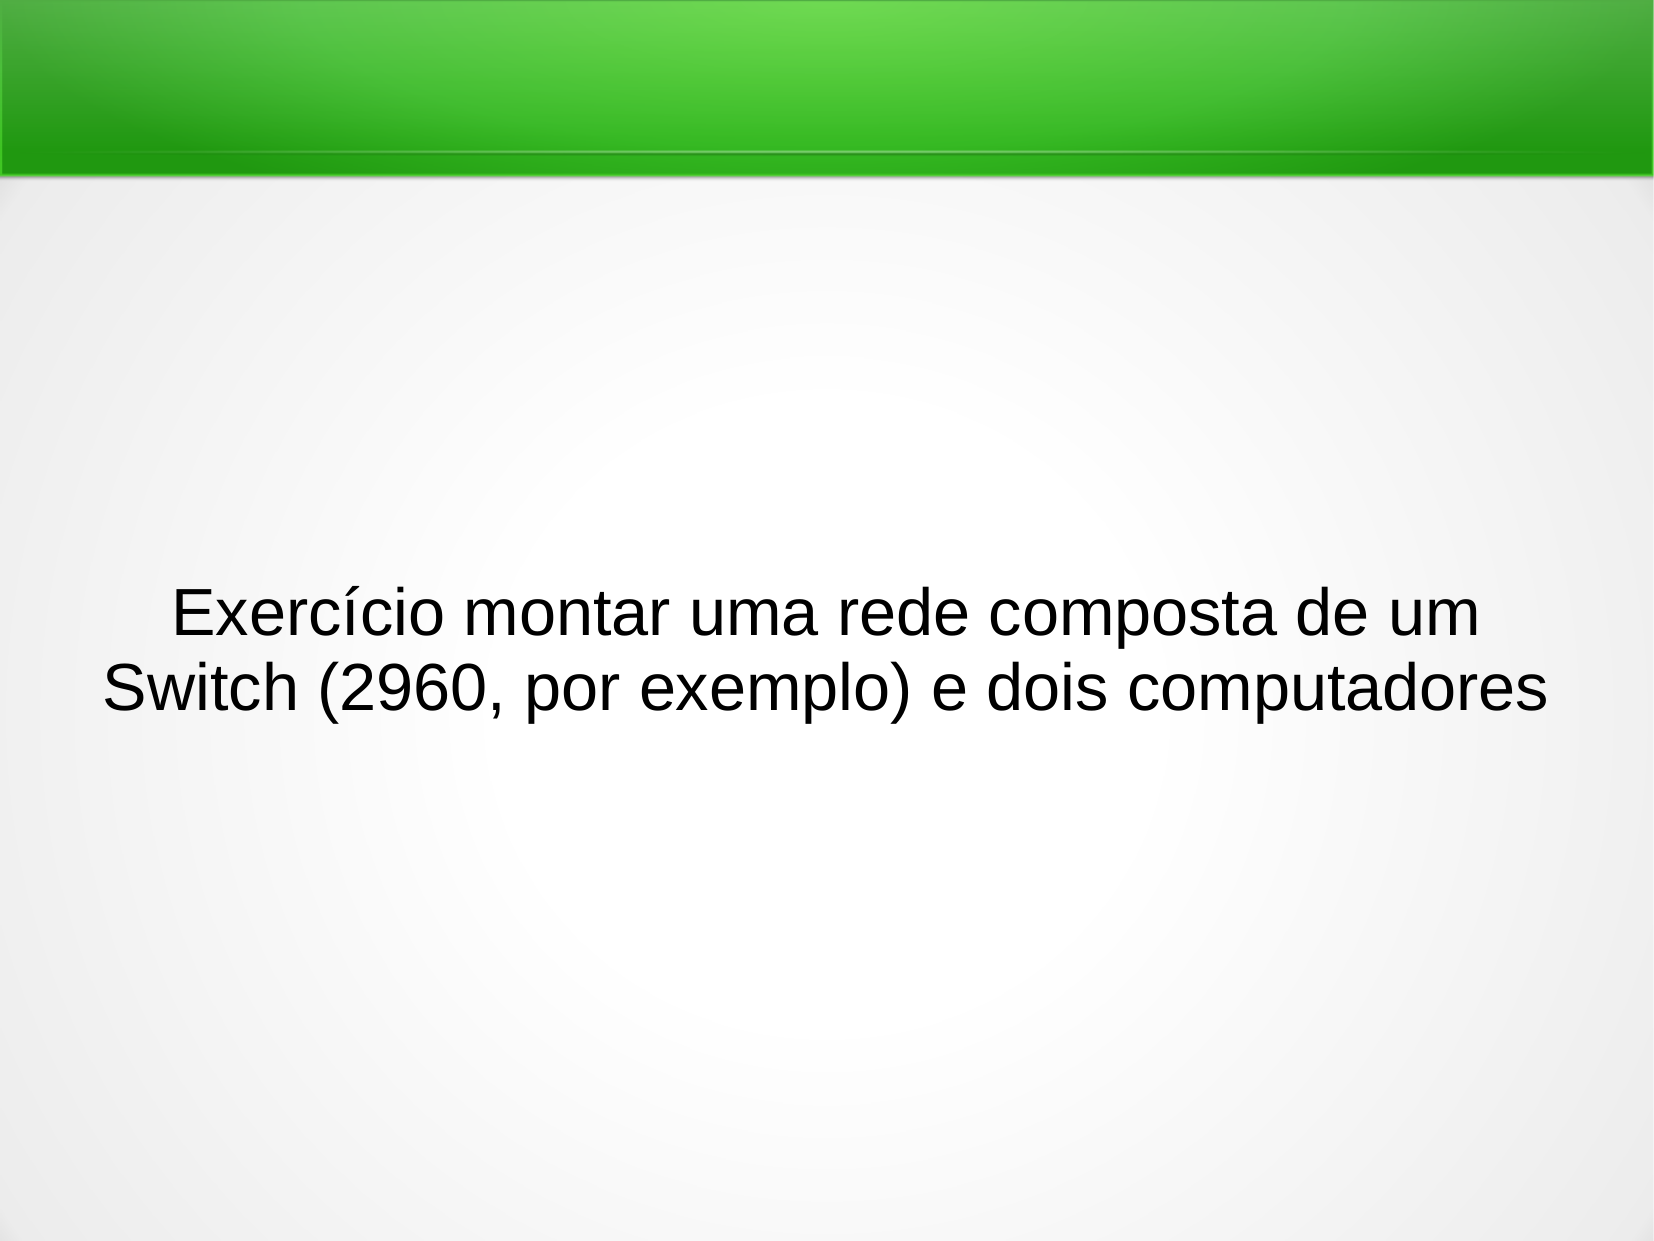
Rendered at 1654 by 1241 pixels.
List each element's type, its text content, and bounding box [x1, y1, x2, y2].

picture [0, 0, 1654, 1241]
subtitle Exercício montar uma rede composta de um Switch (2960, por exemplo) e dois computadores [82, 290, 1571, 1010]
